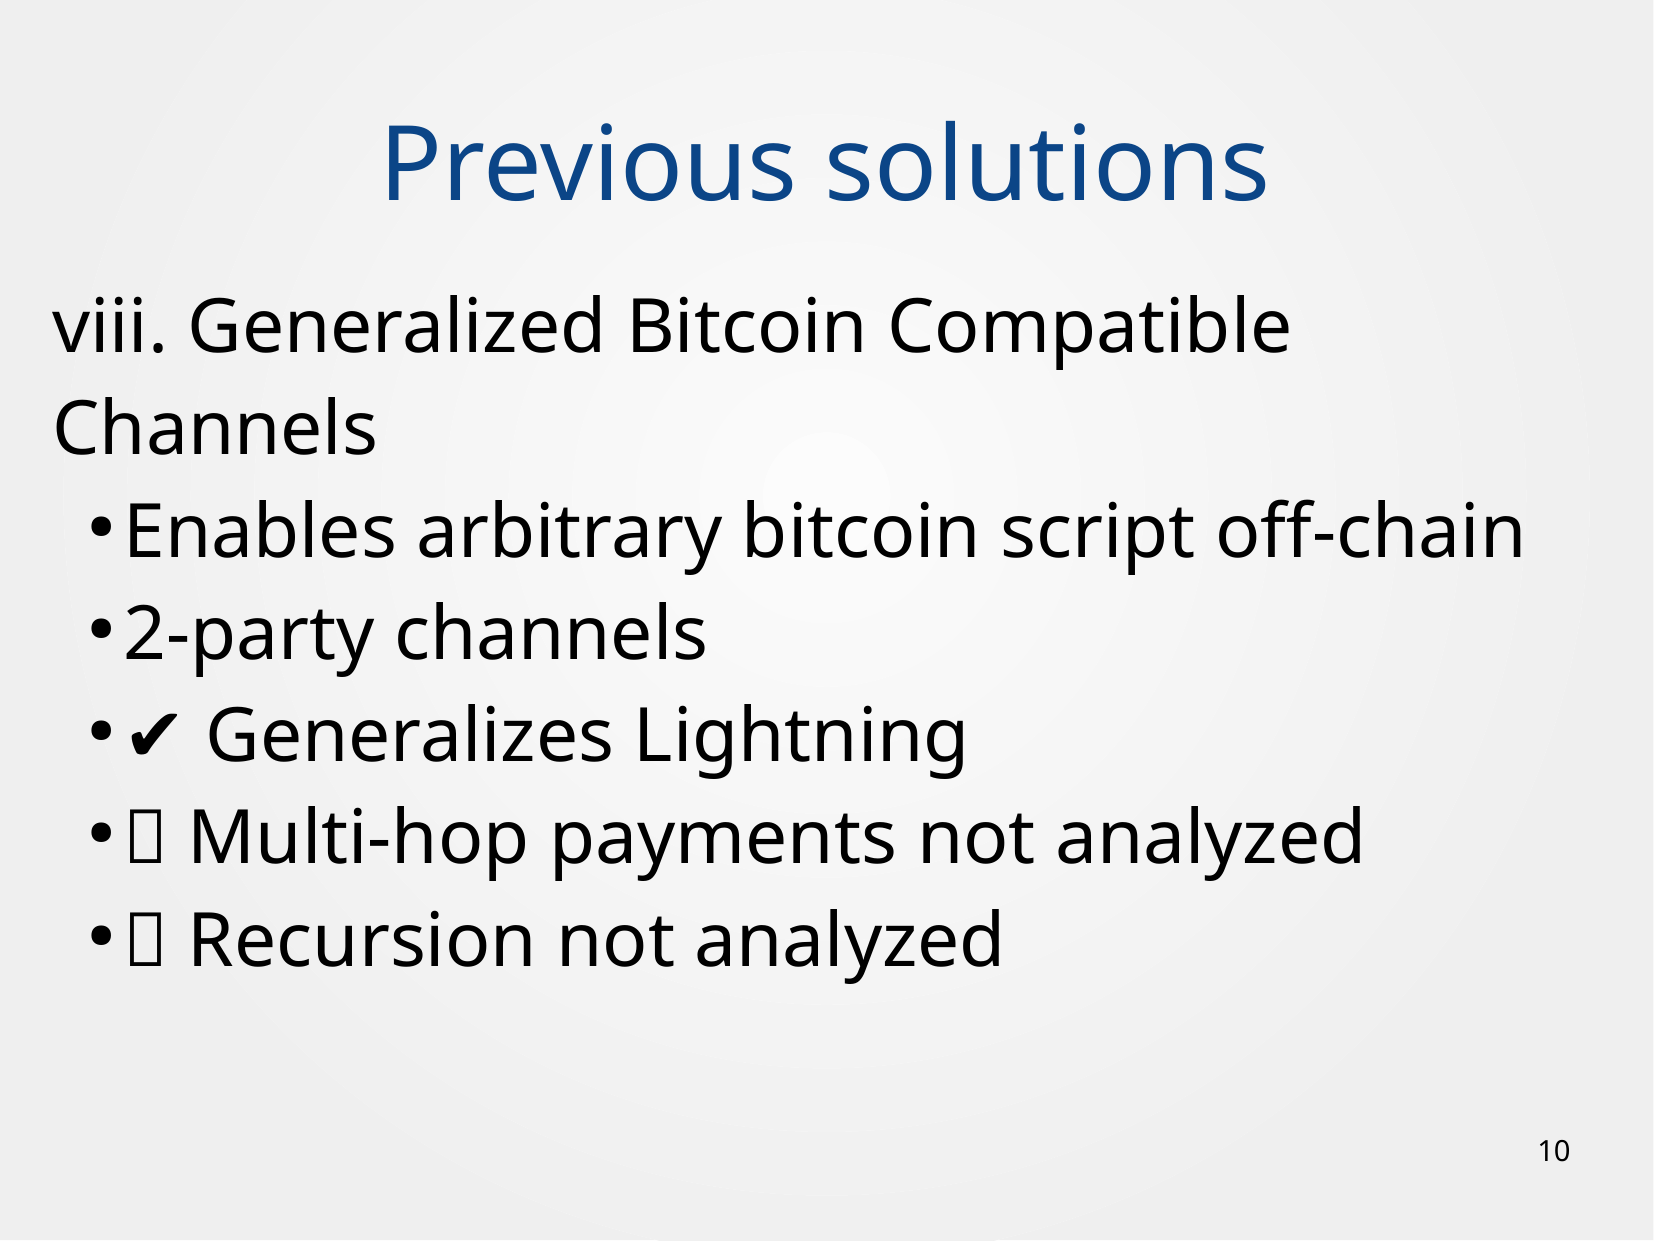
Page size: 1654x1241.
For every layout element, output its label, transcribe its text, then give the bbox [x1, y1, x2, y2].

subtitle viii. Generalized Bitcoin Compatible Channels Enables arbitrary bitcoin script off-chain 2-party channels ✔️ Generalizes Lightning ❌ Multi-hop payments not analyzed ❌ Recursion not analyzed [52, 272, 1603, 1193]
title Previous solutions [379, 88, 1274, 231]
